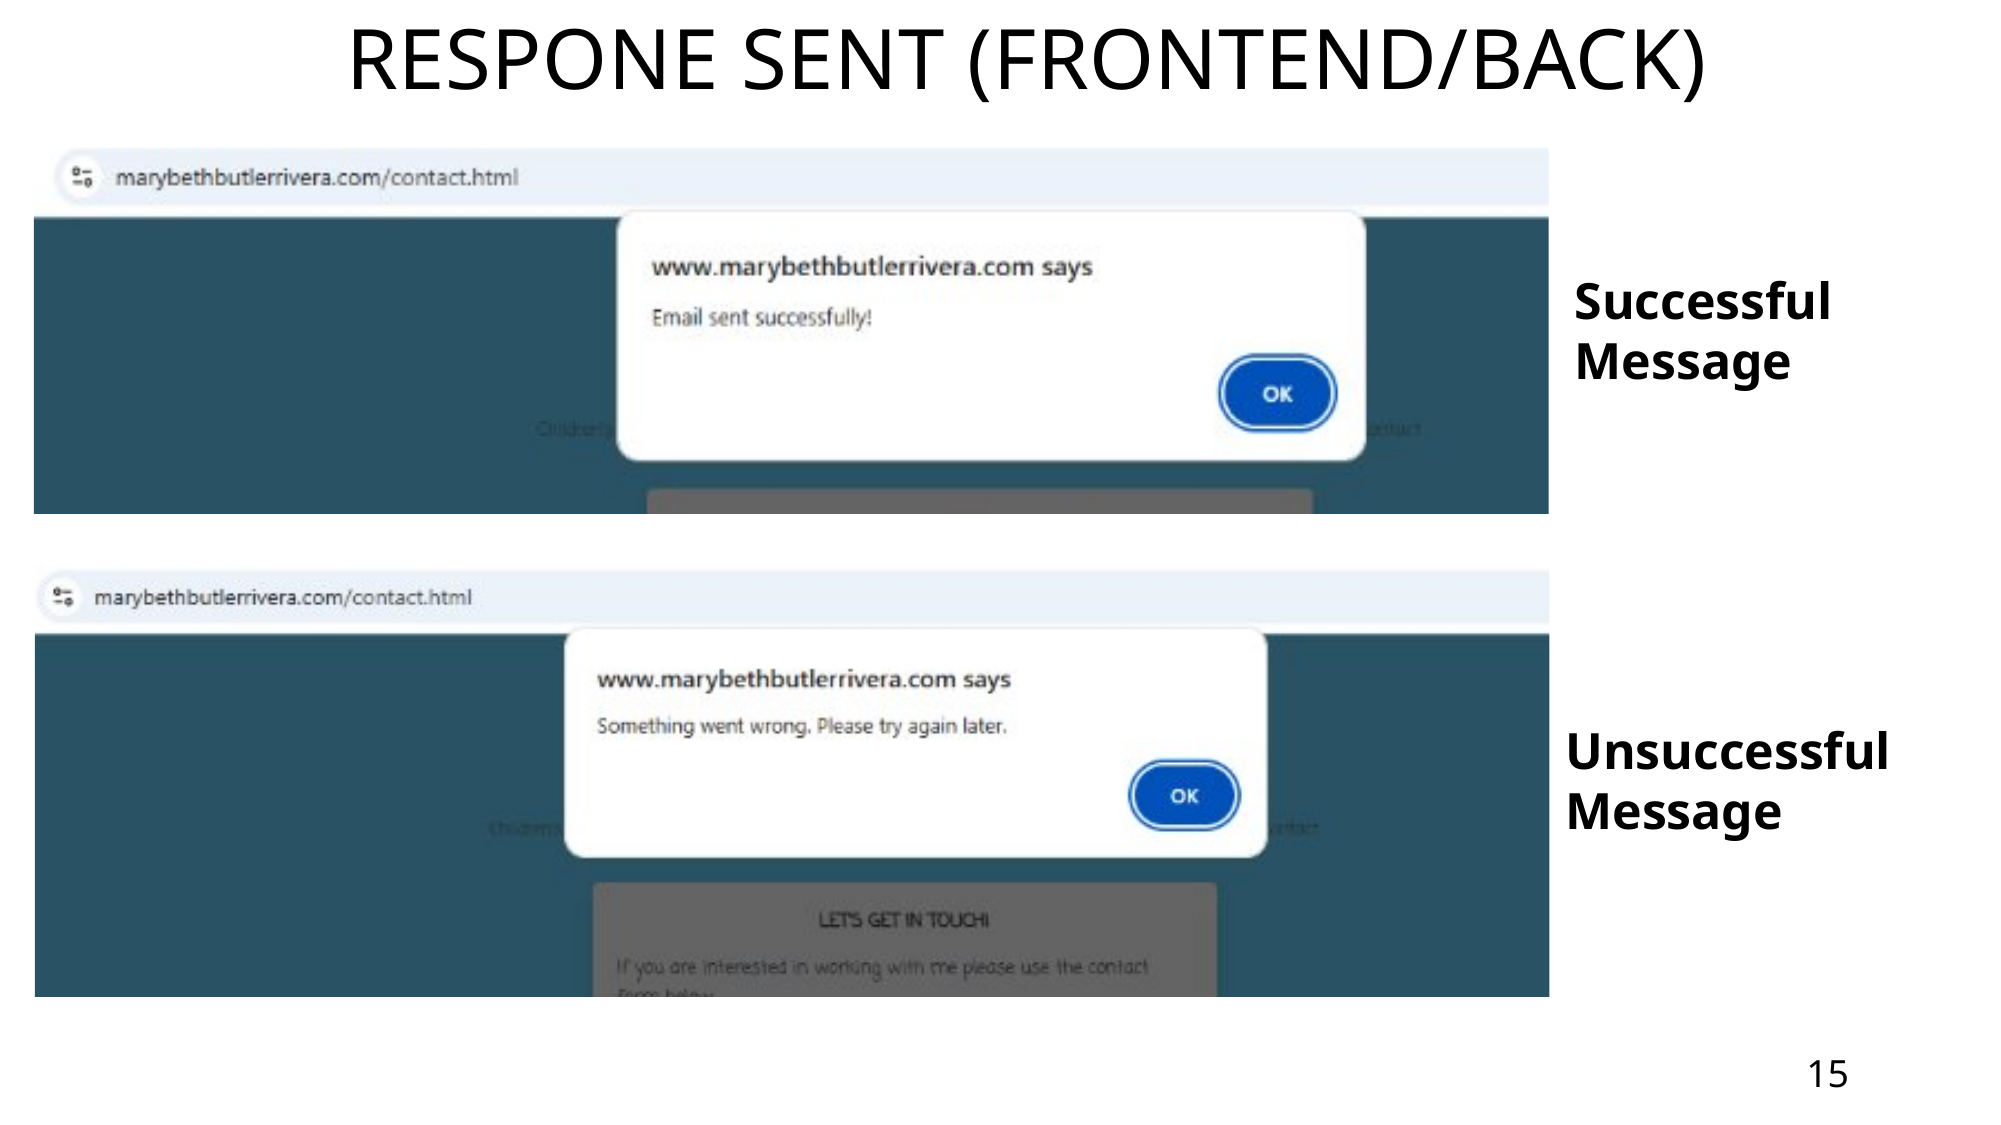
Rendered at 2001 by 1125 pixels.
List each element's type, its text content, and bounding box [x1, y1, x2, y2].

picture [33, 147, 1549, 514]
text_box Unsuccessful Message [1550, 712, 2000, 849]
title RESPONE SENT (FRONTEND/BACK) [150, 0, 1905, 214]
text_box Successful Message [1559, 262, 1994, 399]
picture [34, 563, 1550, 997]
slide_number 25 [1791, 1042, 1902, 1103]
